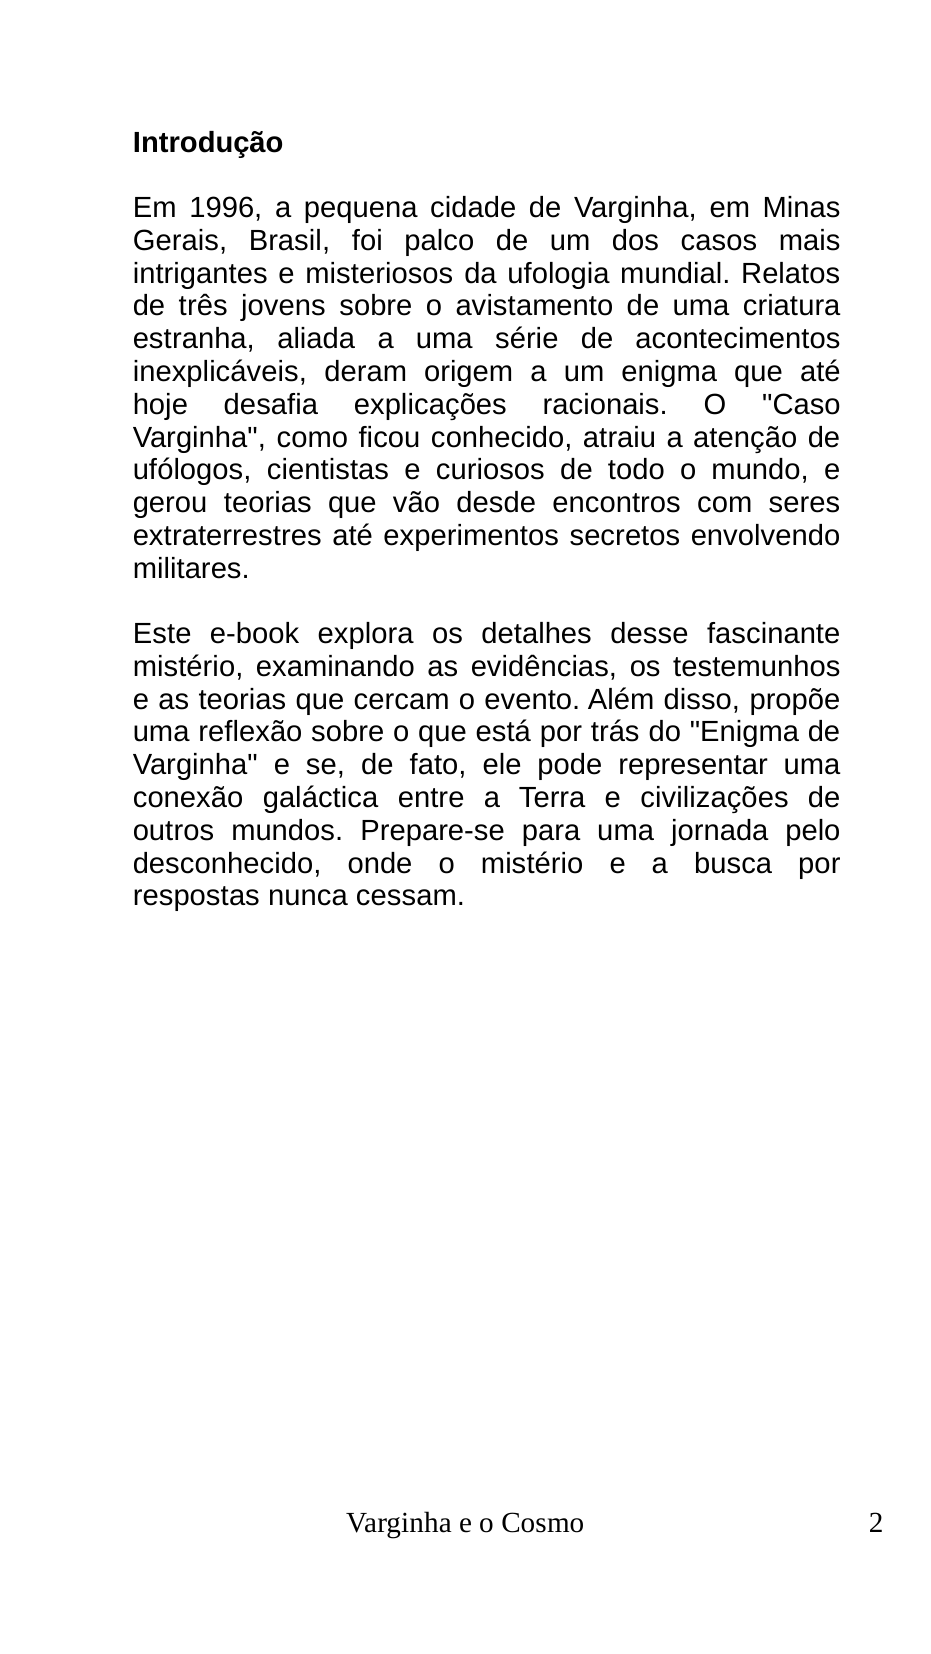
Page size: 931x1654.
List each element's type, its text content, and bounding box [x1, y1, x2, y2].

text_box Introdução Em 1996, a pequena cidade de Varginha, em Minas Gerais, Brasil, foi palco de um dos casos mais intrigantes e misteriosos da ufologia mundial. Relatos de três jovens sobre o avistamento de uma criatura estranha, aliada a uma série de acontecimentos inexplicáveis, deram origem a um enigma que até hoje desafia explicações racionais. O "Caso Varginha", como ficou conhecido, atraiu a atenção de ufólogos, cientistas e curiosos de todo o mundo, e gerou teorias que vão desde encontros com seres extraterrestres até experimentos secretos envolvendo militares. Este e-book explora os detalhes desse fascinante mistério, examinando as evidências, os testemunhos e as teorias que cercam o evento. Além disso, propõe uma reflexão sobre o que está por trás do "Enigma de Varginha" e se, de fato, ele pode representar uma conexão galáctica entre a Terra e civilizações de outros mundos. Prepare-se para uma jornada pelo desconhecido, onde o mistério e a busca por respostas nunca cessam. [118, 118, 857, 920]
